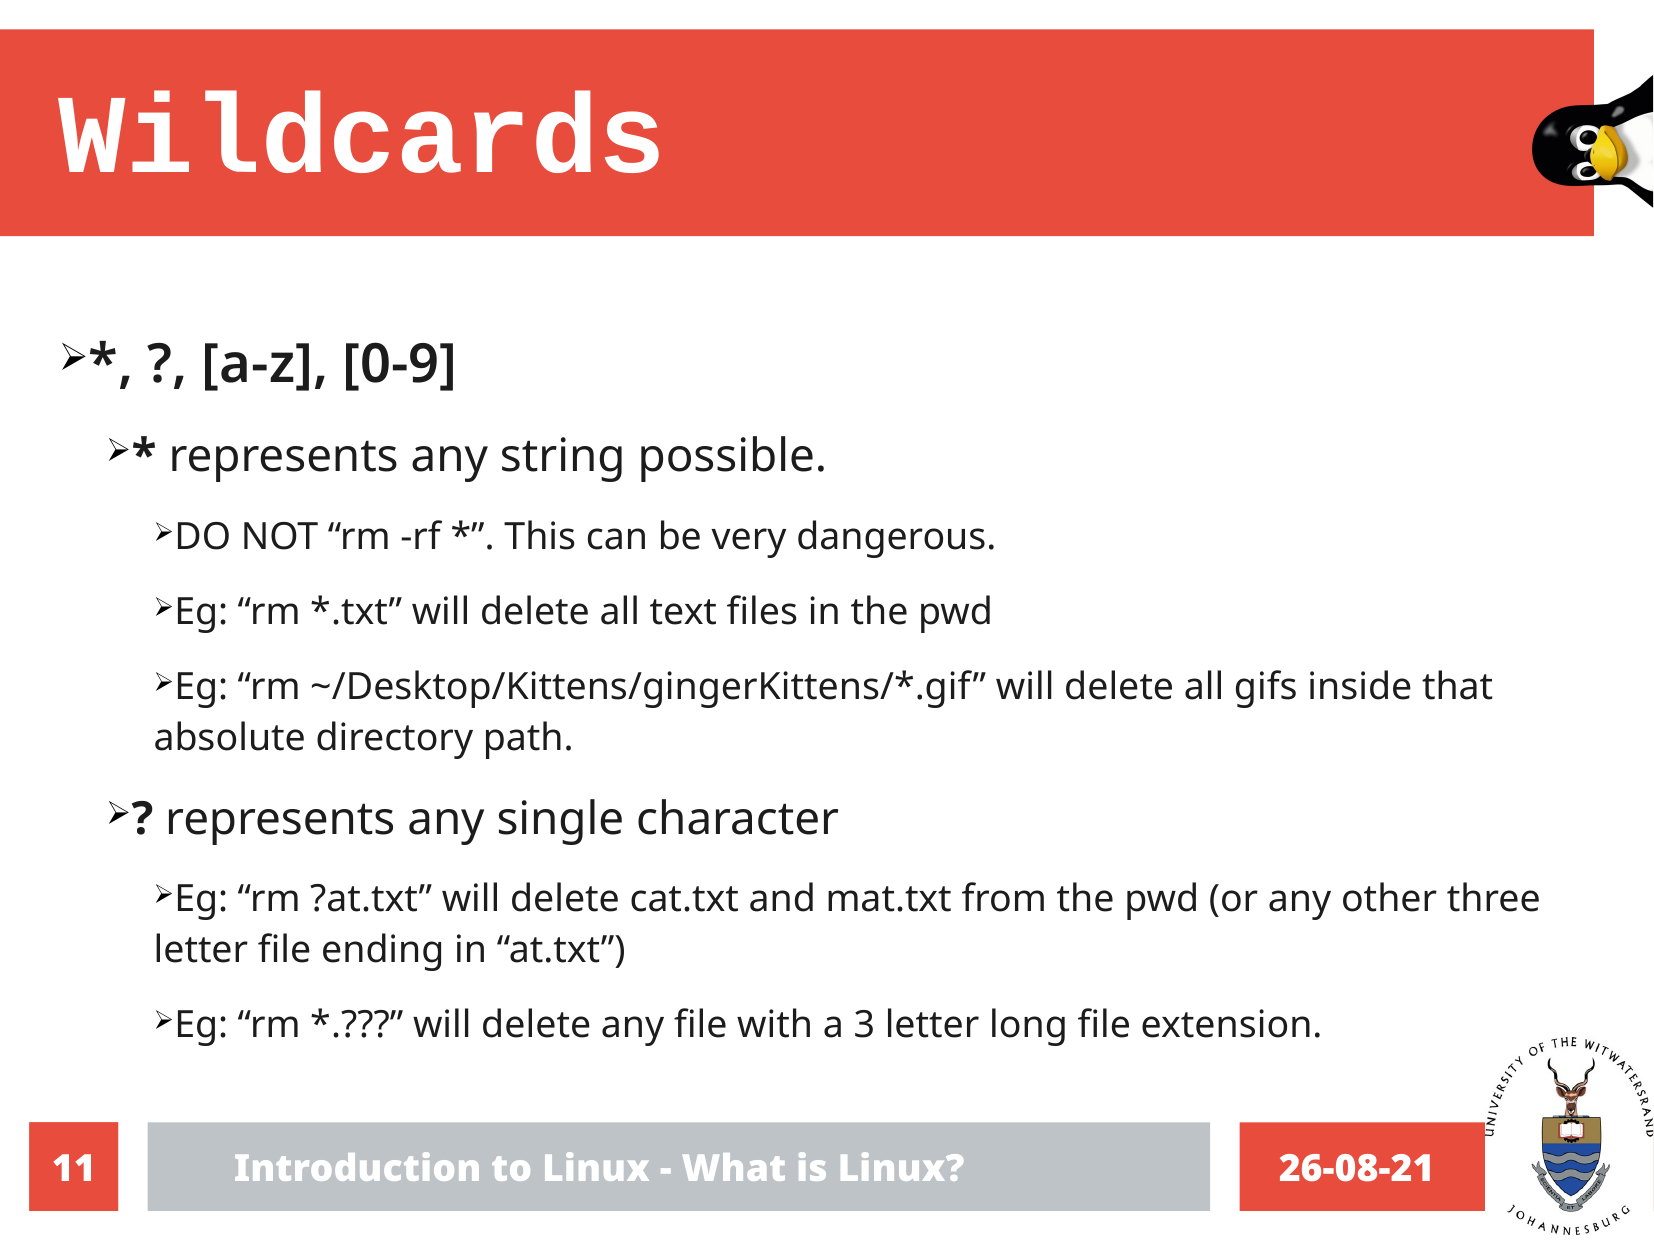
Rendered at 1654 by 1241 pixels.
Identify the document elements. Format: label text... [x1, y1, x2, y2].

list *, ?, [a-z], [0-9] * represents any string possible. DO NOT “rm -rf *”. This can be very dangerous. Eg: “rm *.txt” will delete all text files in the pwd Eg: “rm ~/Desktop/Kittens/gingerKittens/*.gif” will delete all gifs inside that absolute directory path. ? represents any single character Eg: “rm ?at.txt” will delete cat.txt and mat.txt from the pwd (or any other three letter file ending in “at.txt”) Eg: “rm *.???” will delete any file with a 3 letter long file extension. [58, 324, 1565, 1093]
picture [1485, 1037, 1654, 1235]
title Wildcards [58, 59, 1594, 207]
picture [1515, 24, 1654, 276]
